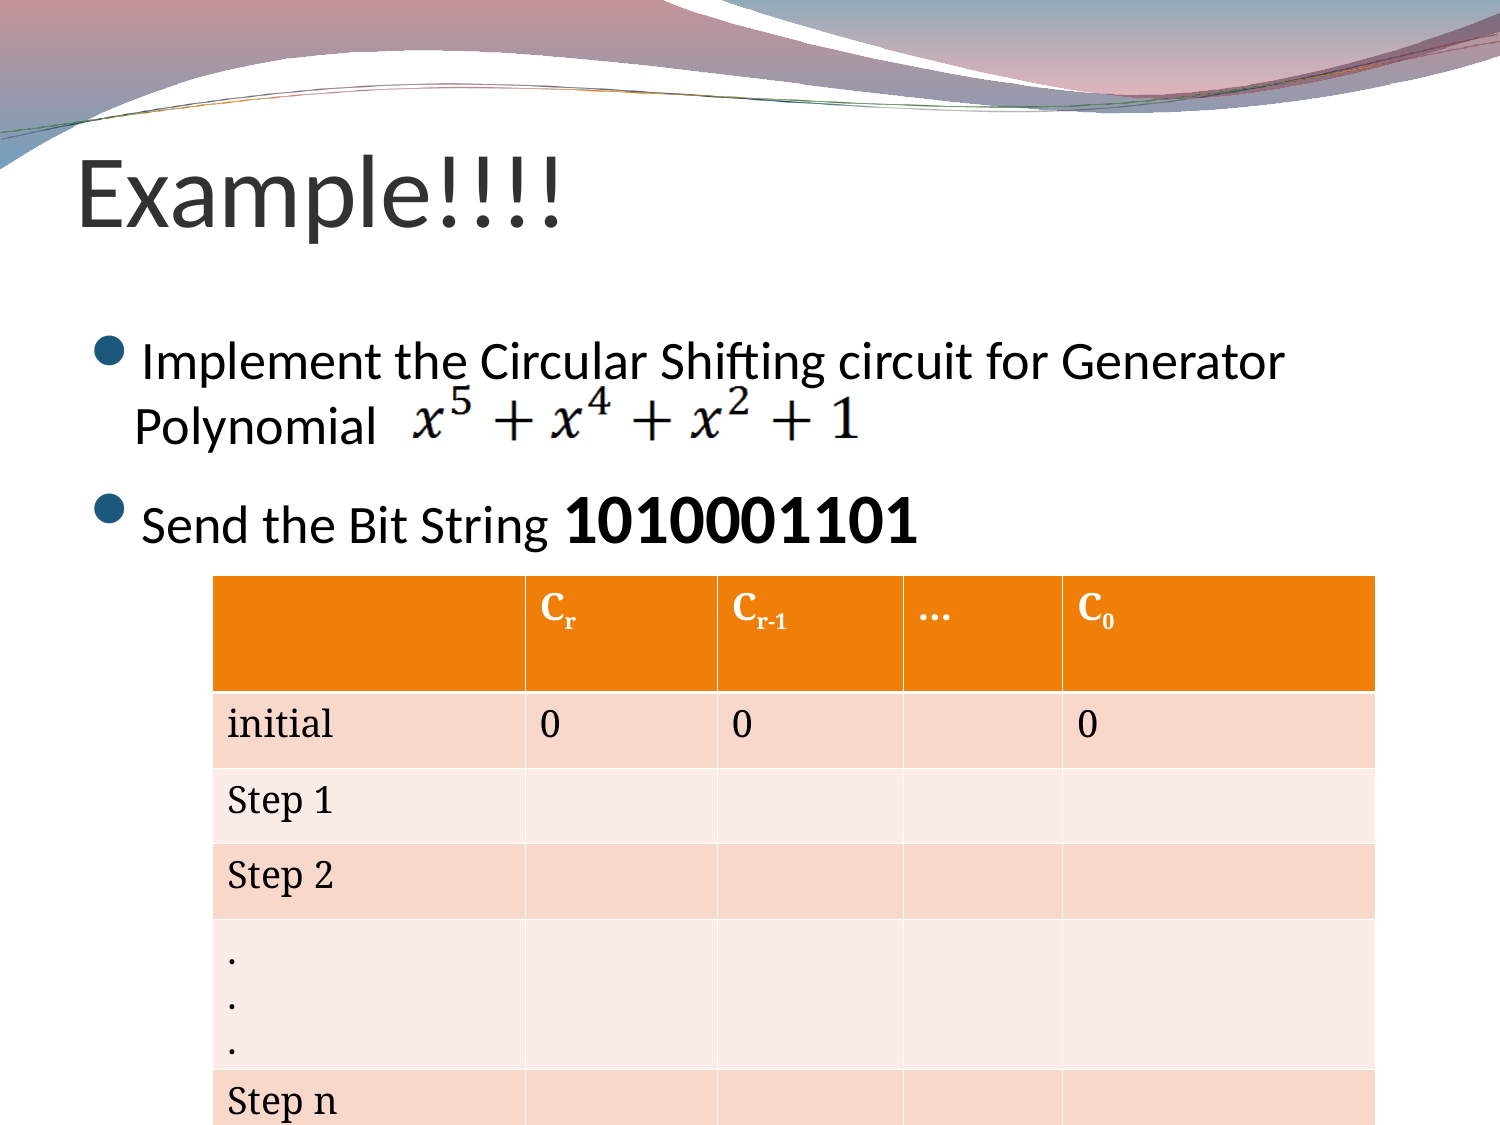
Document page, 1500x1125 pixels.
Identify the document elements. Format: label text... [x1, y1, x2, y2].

title Example!!!! [75, 115, 1426, 304]
table_cell 0 [1063, 694, 1375, 768]
table_cell [718, 920, 903, 1069]
table_cell [526, 920, 717, 1069]
table_header [213, 576, 525, 691]
picture [0, 33, 1500, 140]
table_cell [1063, 769, 1375, 843]
table_header Cr-1 [718, 576, 903, 691]
table_cell [718, 1070, 903, 1125]
table_cell [526, 1070, 717, 1125]
table_cell 0 [526, 694, 717, 768]
table_cell [904, 694, 1062, 768]
table_cell 0 [718, 694, 903, 768]
table_cell [904, 920, 1062, 1069]
table_cell Step 1 [213, 769, 525, 843]
table_cell [718, 769, 903, 843]
table_cell [526, 769, 717, 843]
table_cell Step n [213, 1070, 525, 1125]
table_cell [526, 844, 717, 919]
table_cell [904, 769, 1062, 843]
table_cell [1063, 844, 1375, 919]
table_cell [1063, 1070, 1375, 1125]
picture [412, 377, 863, 463]
table_header Cr [526, 576, 717, 691]
table_header C0 [1063, 576, 1375, 691]
list Implement the Circular Shifting circuit for Generator Polynomial Send the Bit String 1010001101 [75, 317, 1426, 1038]
table_cell . . . [213, 920, 525, 1069]
table_cell [718, 844, 903, 919]
table_header … [904, 576, 1062, 691]
table_cell Step 2 [213, 844, 525, 919]
table_cell initial [213, 694, 525, 768]
table_cell [904, 1070, 1062, 1125]
table_cell [1063, 920, 1375, 1069]
table_cell [904, 844, 1062, 919]
